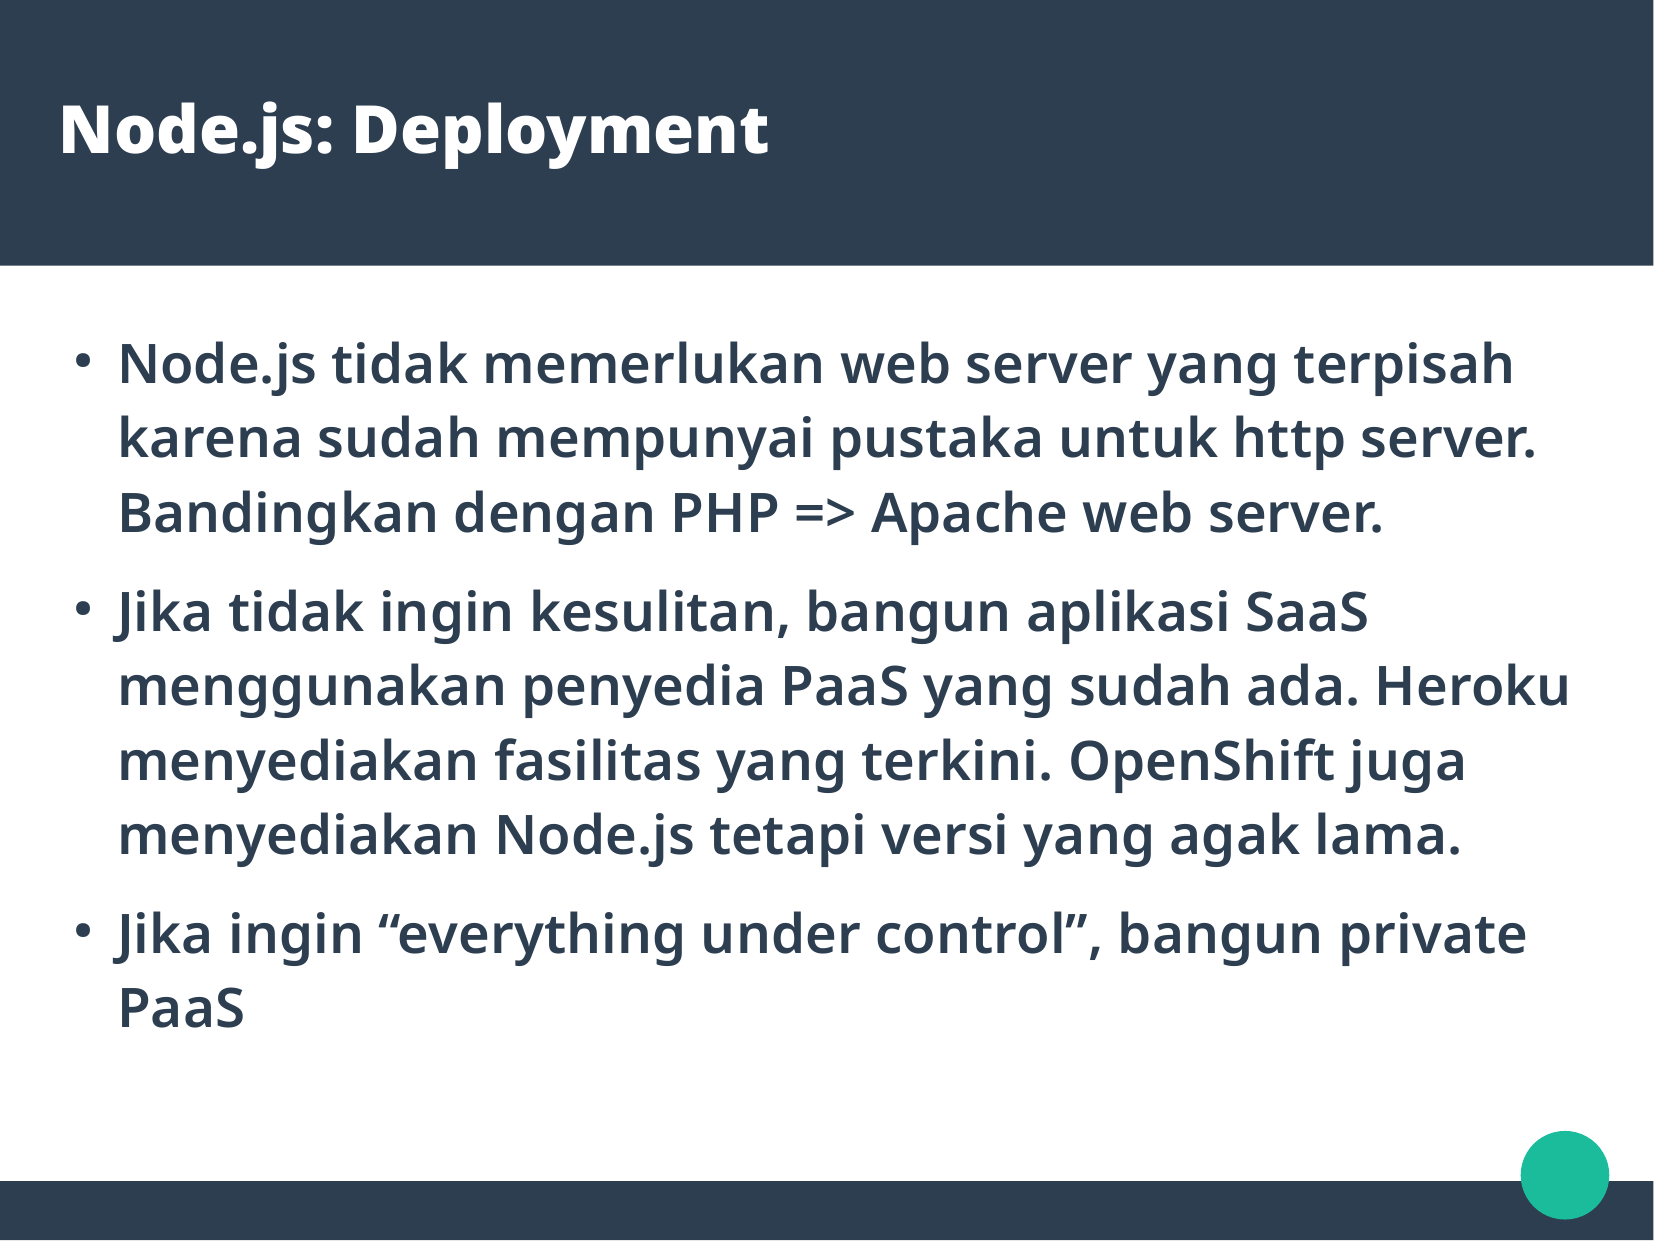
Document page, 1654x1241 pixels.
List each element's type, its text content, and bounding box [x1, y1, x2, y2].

title Node.js: Deployment [59, 49, 1595, 207]
list Node.js tidak memerlukan web server yang terpisah karena sudah mempunyai pustaka untuk http server. Bandingkan dengan PHP => Apache web server. Jika tidak ingin kesulitan, bangun aplikasi SaaS menggunakan penyedia PaaS yang sudah ada. Heroku menyediakan fasilitas yang terkini. OpenShift juga menyediakan Node.js tetapi versi yang agak lama. Jika ingin “everything under control”, bangun private PaaS [59, 324, 1595, 1152]
